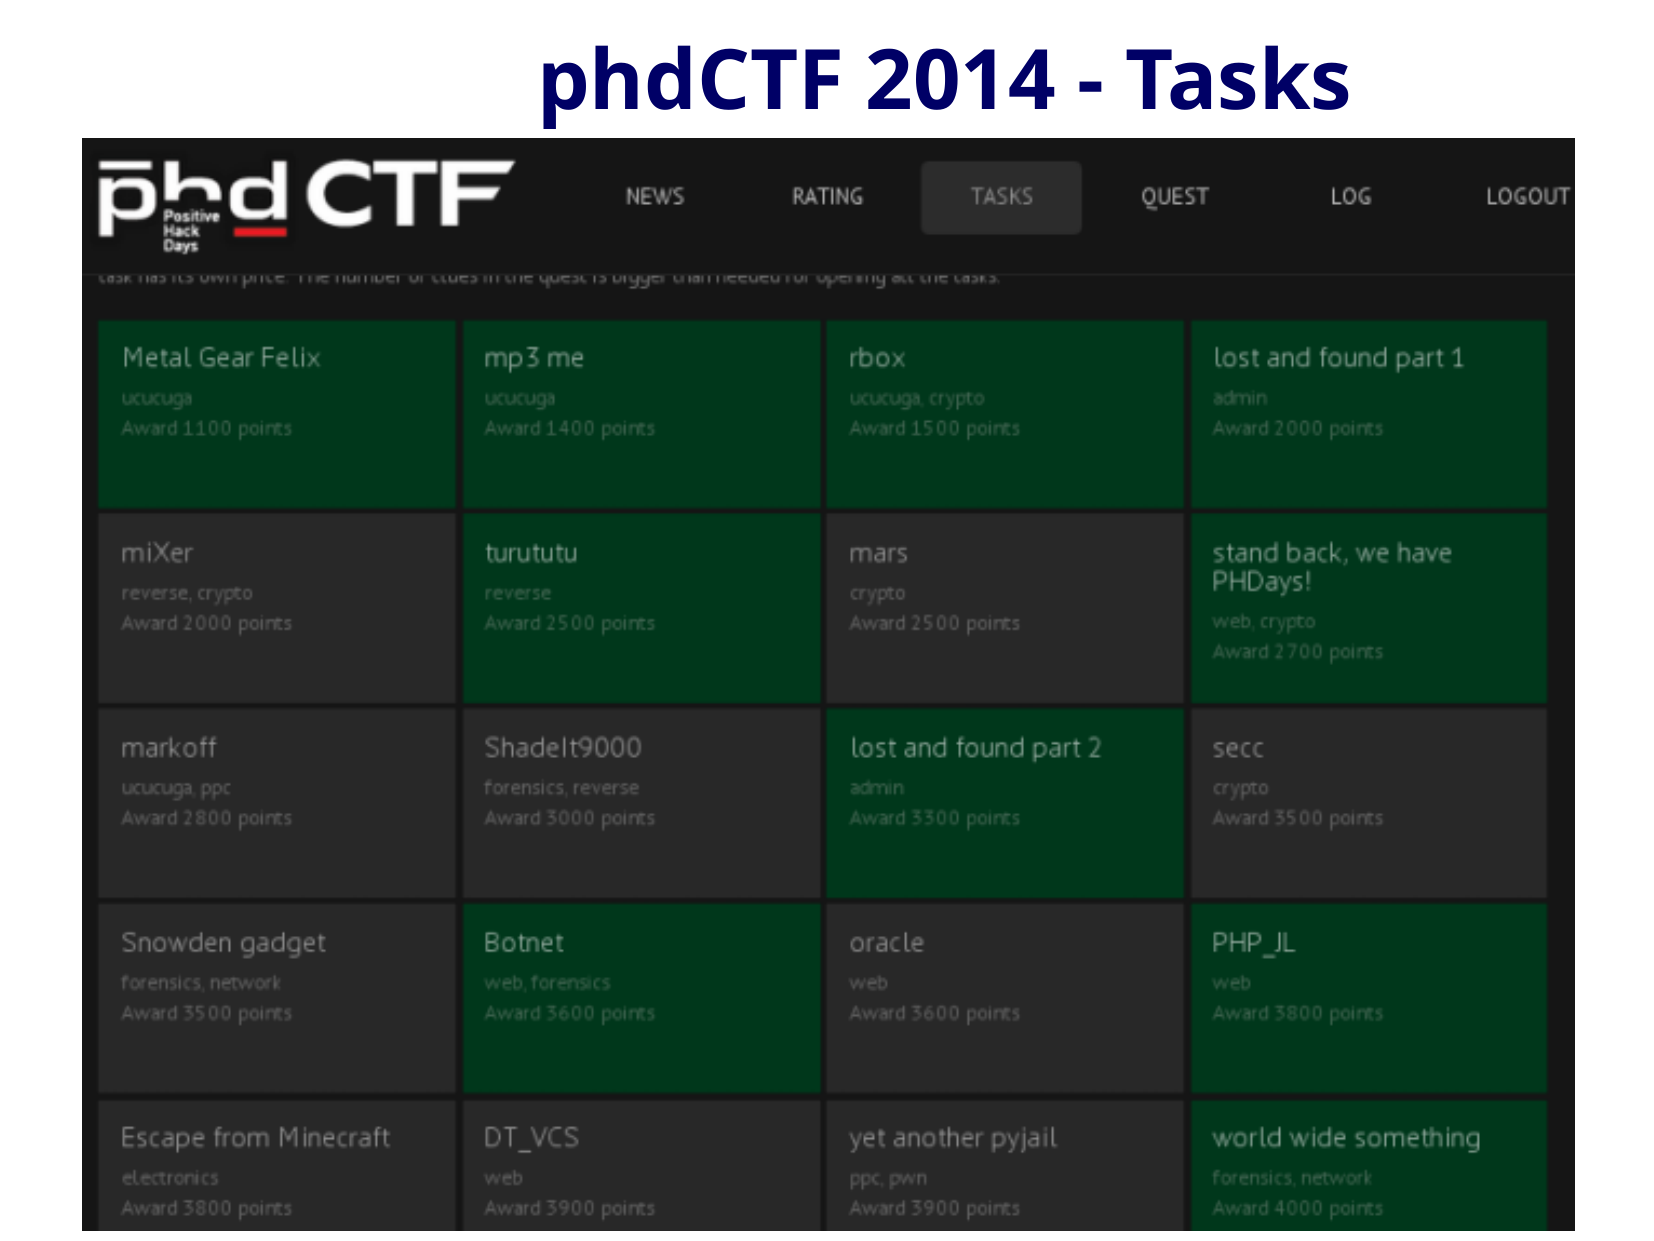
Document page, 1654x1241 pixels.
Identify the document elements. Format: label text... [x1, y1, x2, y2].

title phdCTF 2014 - Tasks [271, 5, 1619, 149]
picture [82, 138, 1575, 1231]
